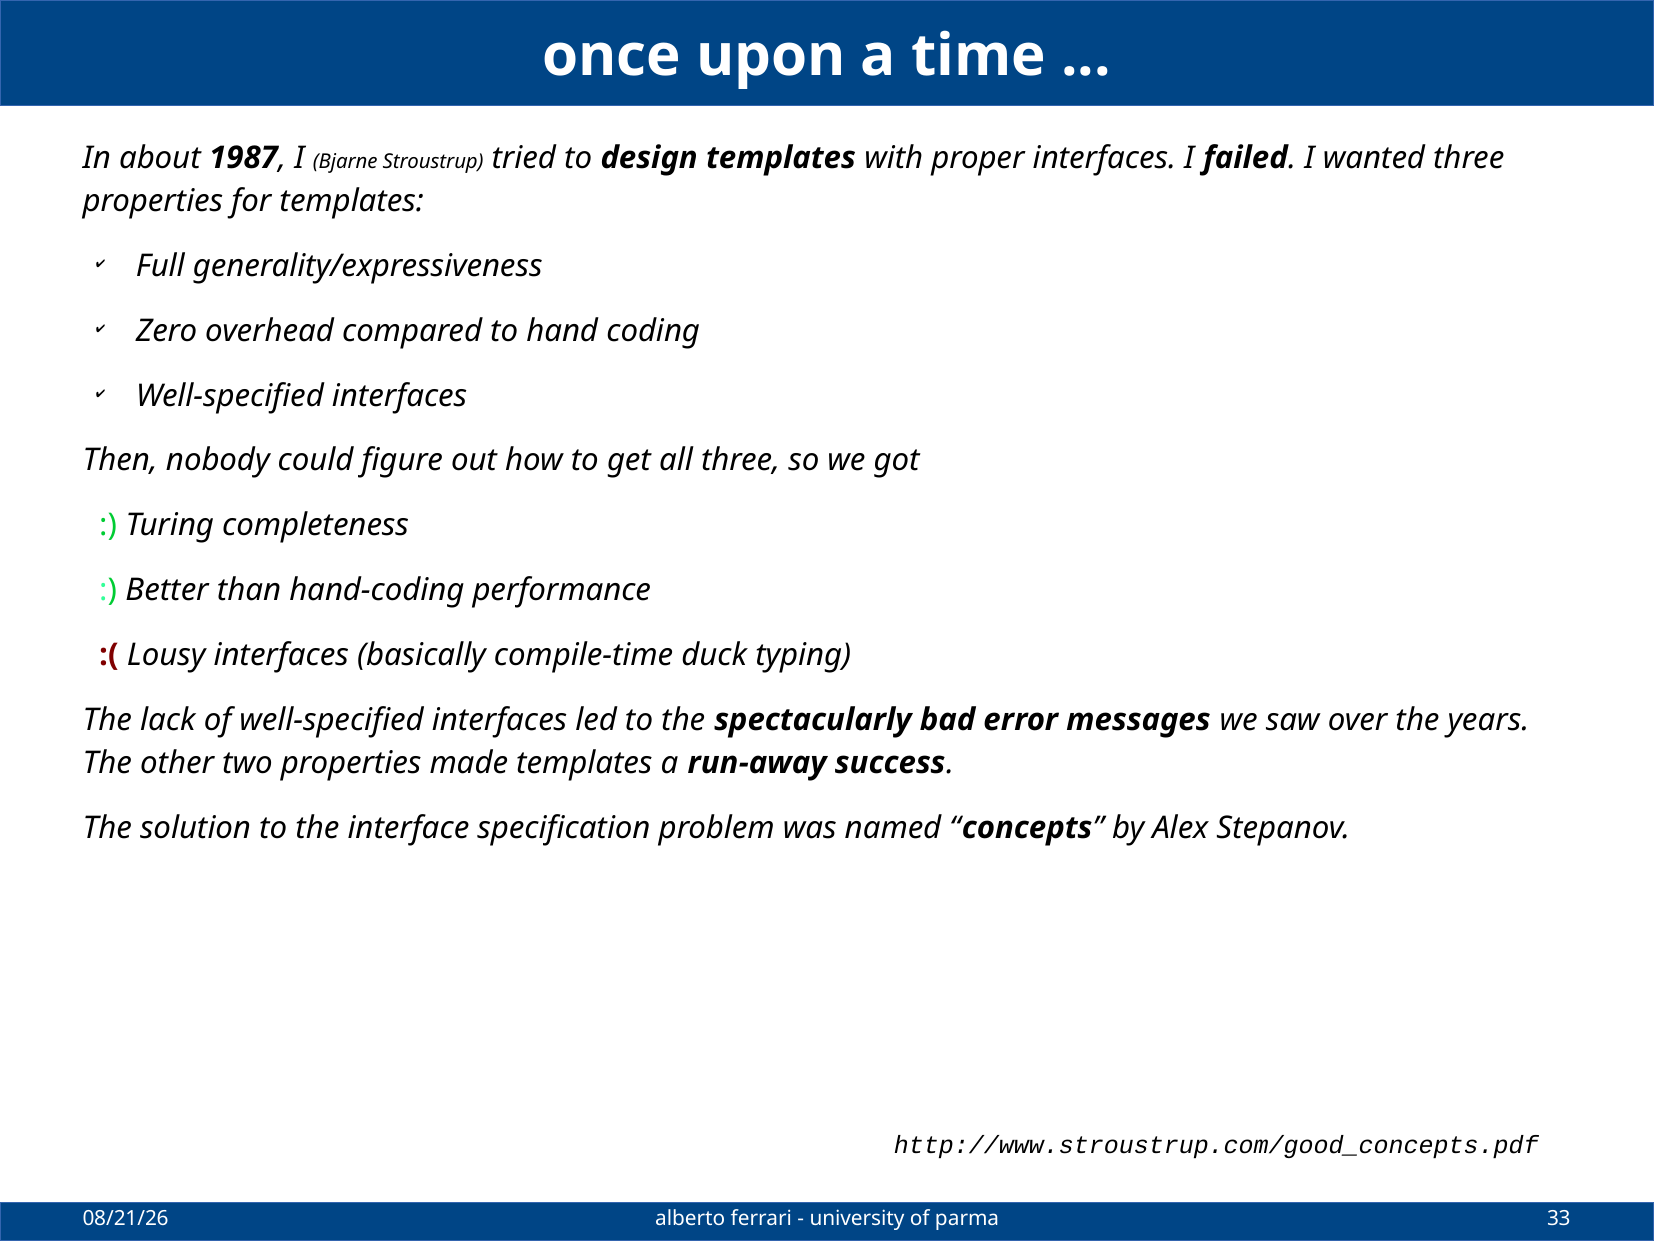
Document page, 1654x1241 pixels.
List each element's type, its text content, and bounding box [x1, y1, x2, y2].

title once upon a time ... [0, 0, 1654, 106]
list In about 1987, I (Bjarne Stroustrup) tried to design templates with proper interfaces. I failed. I wanted three properties for templates: Full generality/expressiveness Zero overhead compared to hand coding Well-specified interfaces Then, nobody could figure out how to get all three, so we got :) Turing completeness :) Better than hand-coding performance :( Lousy interfaces (basically compile-time duck typing) The lack of well-specified interfaces led to the spectacularly bad error messages we saw over the years. The other two properties made templates a run-away success. The solution to the interface specification problem was named “concepts” by Alex Stepanov. [82, 135, 1571, 855]
text_box http://www.stroustrup.com/good_concepts.pdf [879, 1125, 1561, 1169]
